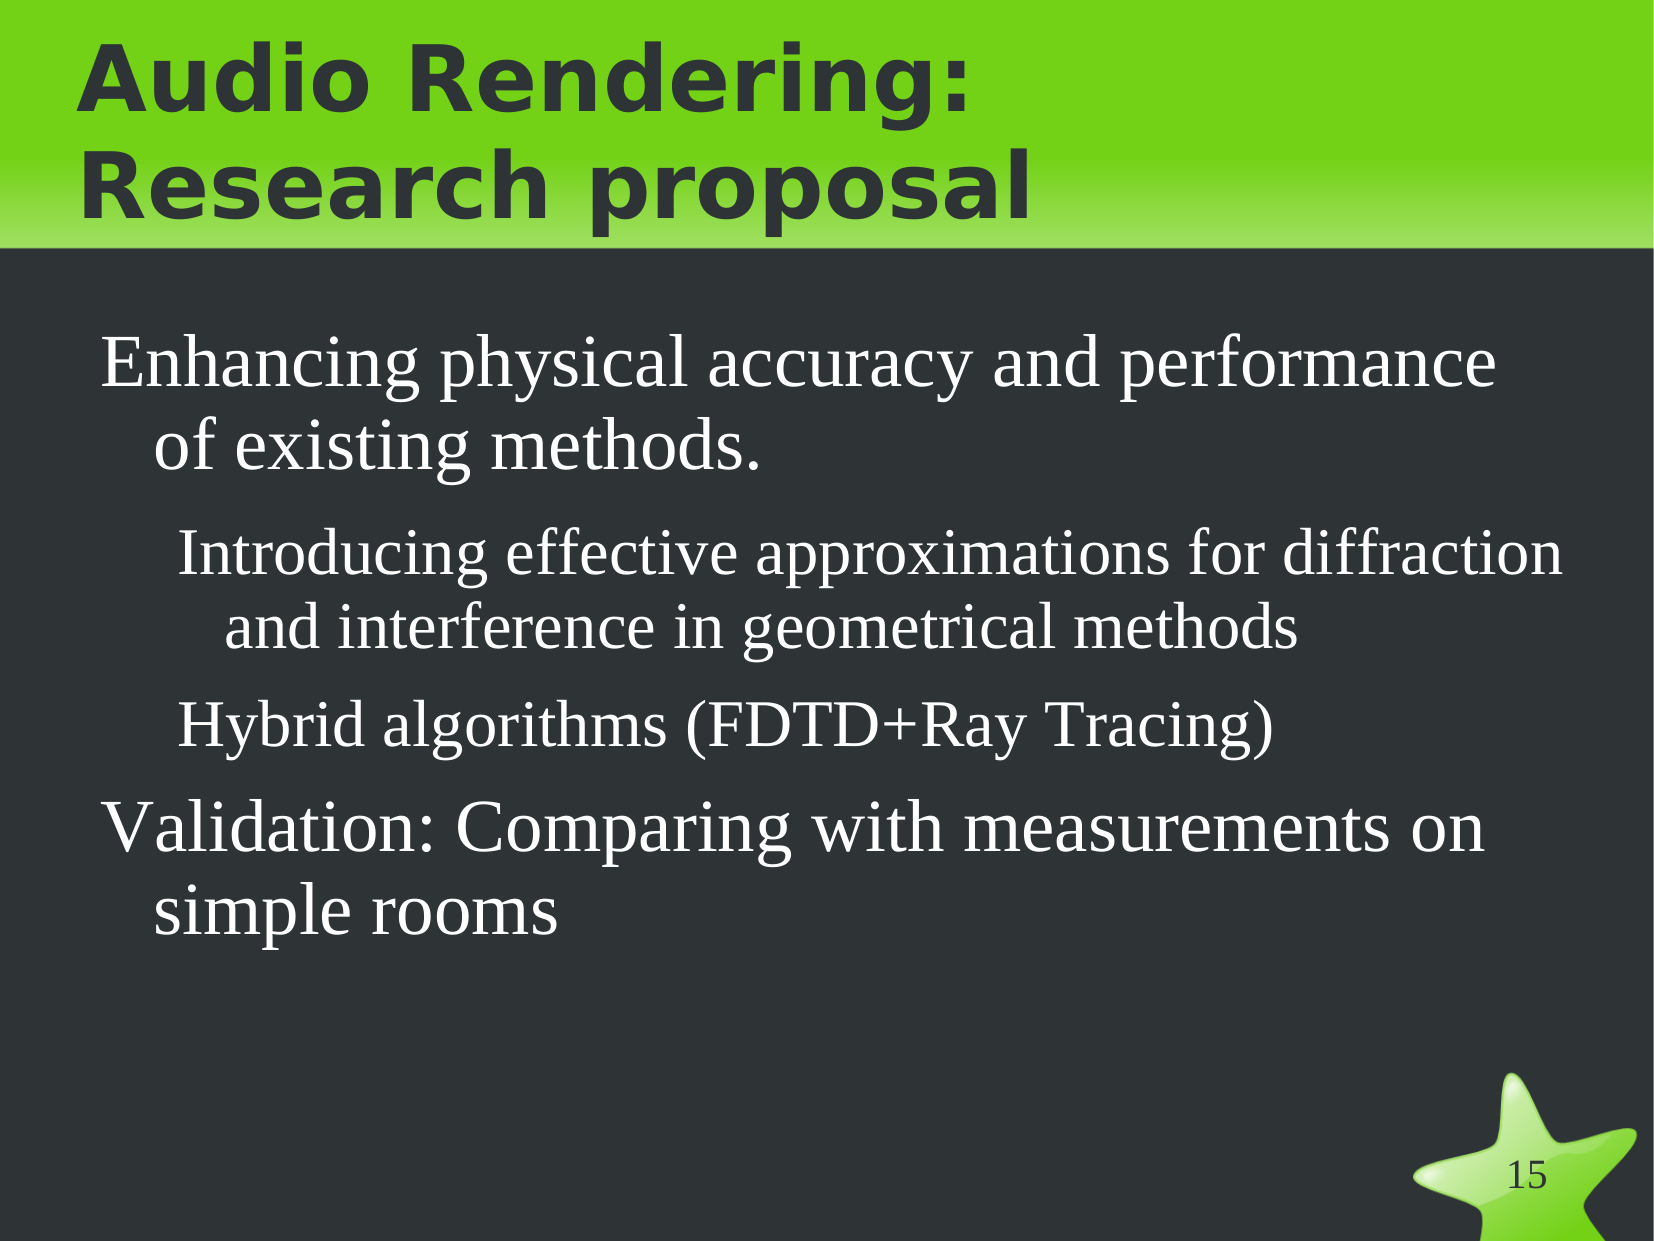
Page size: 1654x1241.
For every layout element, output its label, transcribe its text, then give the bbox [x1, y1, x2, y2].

picture [0, 0, 1654, 1241]
list Enhancing physical accuracy and performance of existing methods. Introducing effective approximations for diffraction and interference in geometrical methods Hybrid algorithms (FDTD+Ray Tracing) Validation: Comparing with measurements on simple rooms [82, 319, 1571, 1124]
title Audio Rendering: Research proposal [76, 25, 1565, 240]
